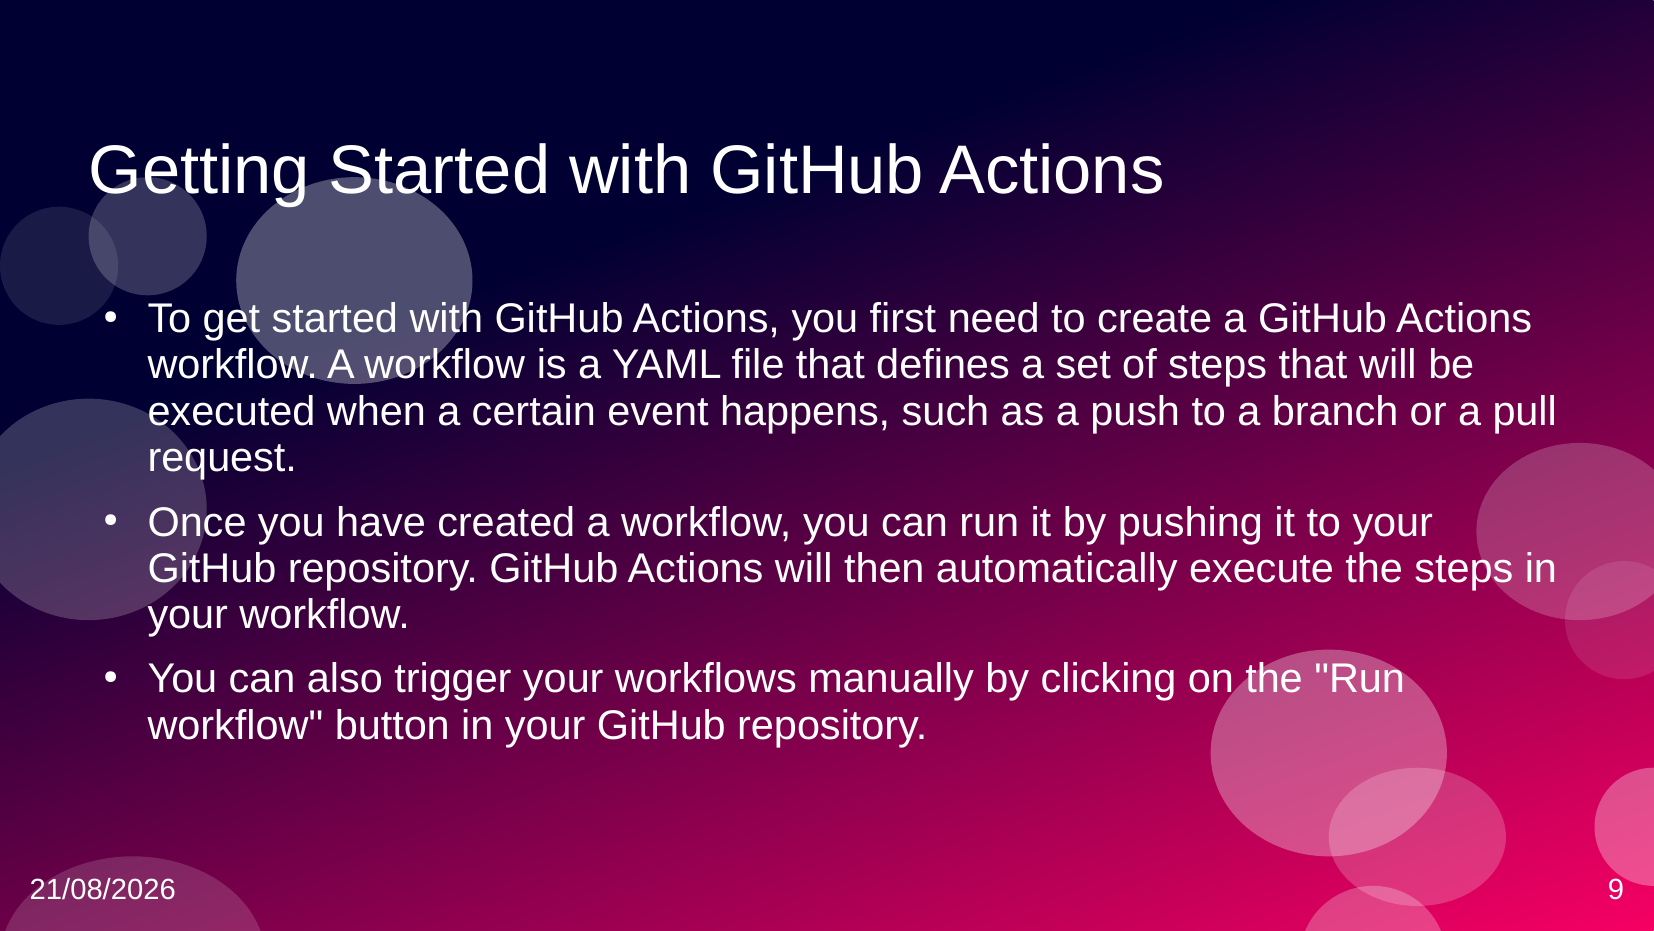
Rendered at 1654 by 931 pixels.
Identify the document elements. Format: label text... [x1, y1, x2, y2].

list To get started with GitHub Actions, you first need to create a GitHub Actions workflow. A workflow is a YAML file that defines a set of steps that will be executed when a certain event happens, such as a push to a branch or a pull request. Once you have created a workflow, you can run it by pushing it to your GitHub repository. GitHub Actions will then automatically execute the steps in your workflow. You can also trigger your workflows manually by clicking on the "Run workflow" button in your GitHub repository. [88, 295, 1565, 753]
title Getting Started with GitHub Actions [88, 88, 1565, 251]
